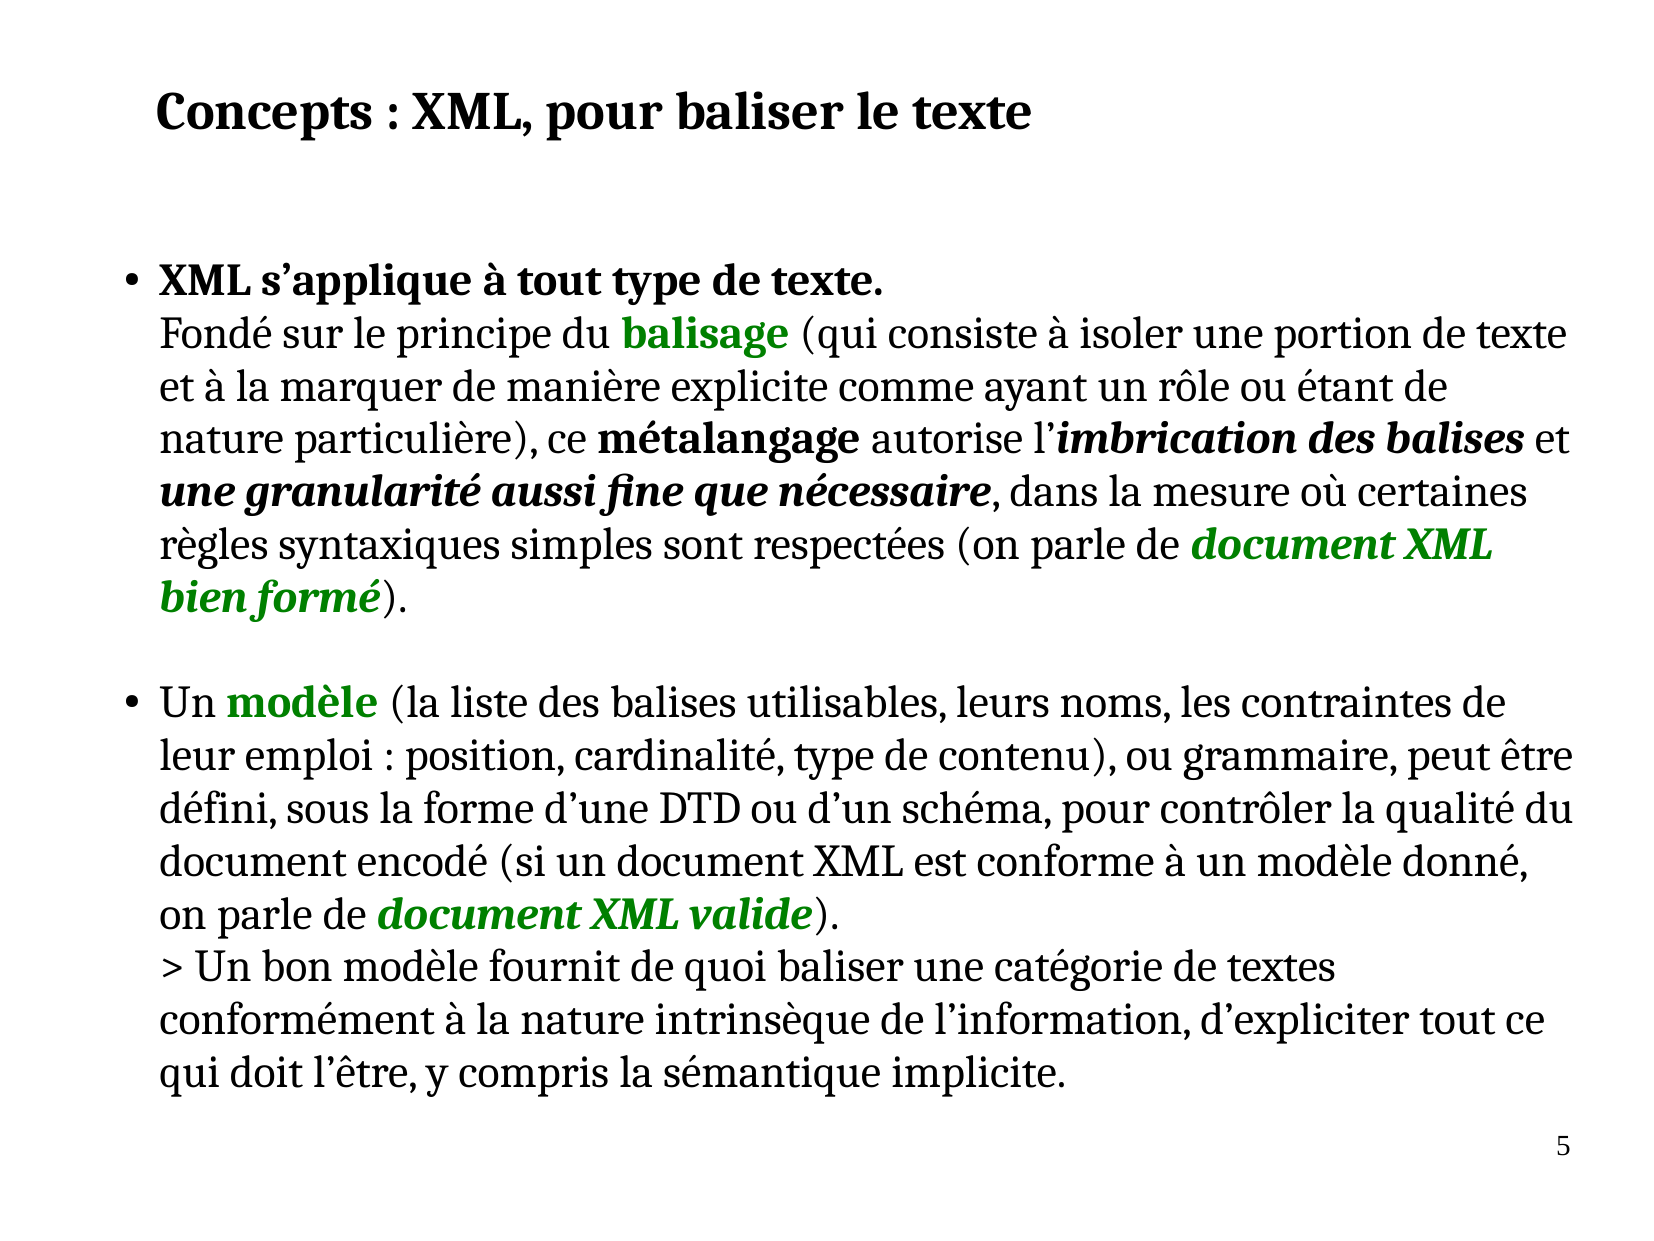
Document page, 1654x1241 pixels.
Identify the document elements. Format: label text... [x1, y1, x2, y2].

subtitle XML s’applique à tout type de texte. Fondé sur le principe du balisage (qui consiste à isoler une portion de texte et à la marquer de manière explicite comme ayant un rôle ou étant de nature particulière), ce métalangage autorise l’imbrication des balises et une granularité aussi fine que nécessaire, dans la mesure où certaines règles syntaxiques simples sont respectées (on parle de document XML bien formé). Un modèle (la liste des balises utilisables, leurs noms, les contraintes de leur emploi : position, cardinalité, type de contenu), ou grammaire, peut être défini, sous la forme d’une DTD ou d’un schéma, pour contrôler la qualité du document encodé (si un document XML est conforme à un modèle donné, on parle de document XML valide). > Un bon modèle fournit de quoi baliser une catégorie de textes conformément à la nature intrinsèque de l’information, d’expliciter tout ce qui doit l’être, y compris la sémantique implicite. [88, 147, 1577, 1206]
title Concepts : XML, pour baliser le texte [82, 0, 1571, 207]
